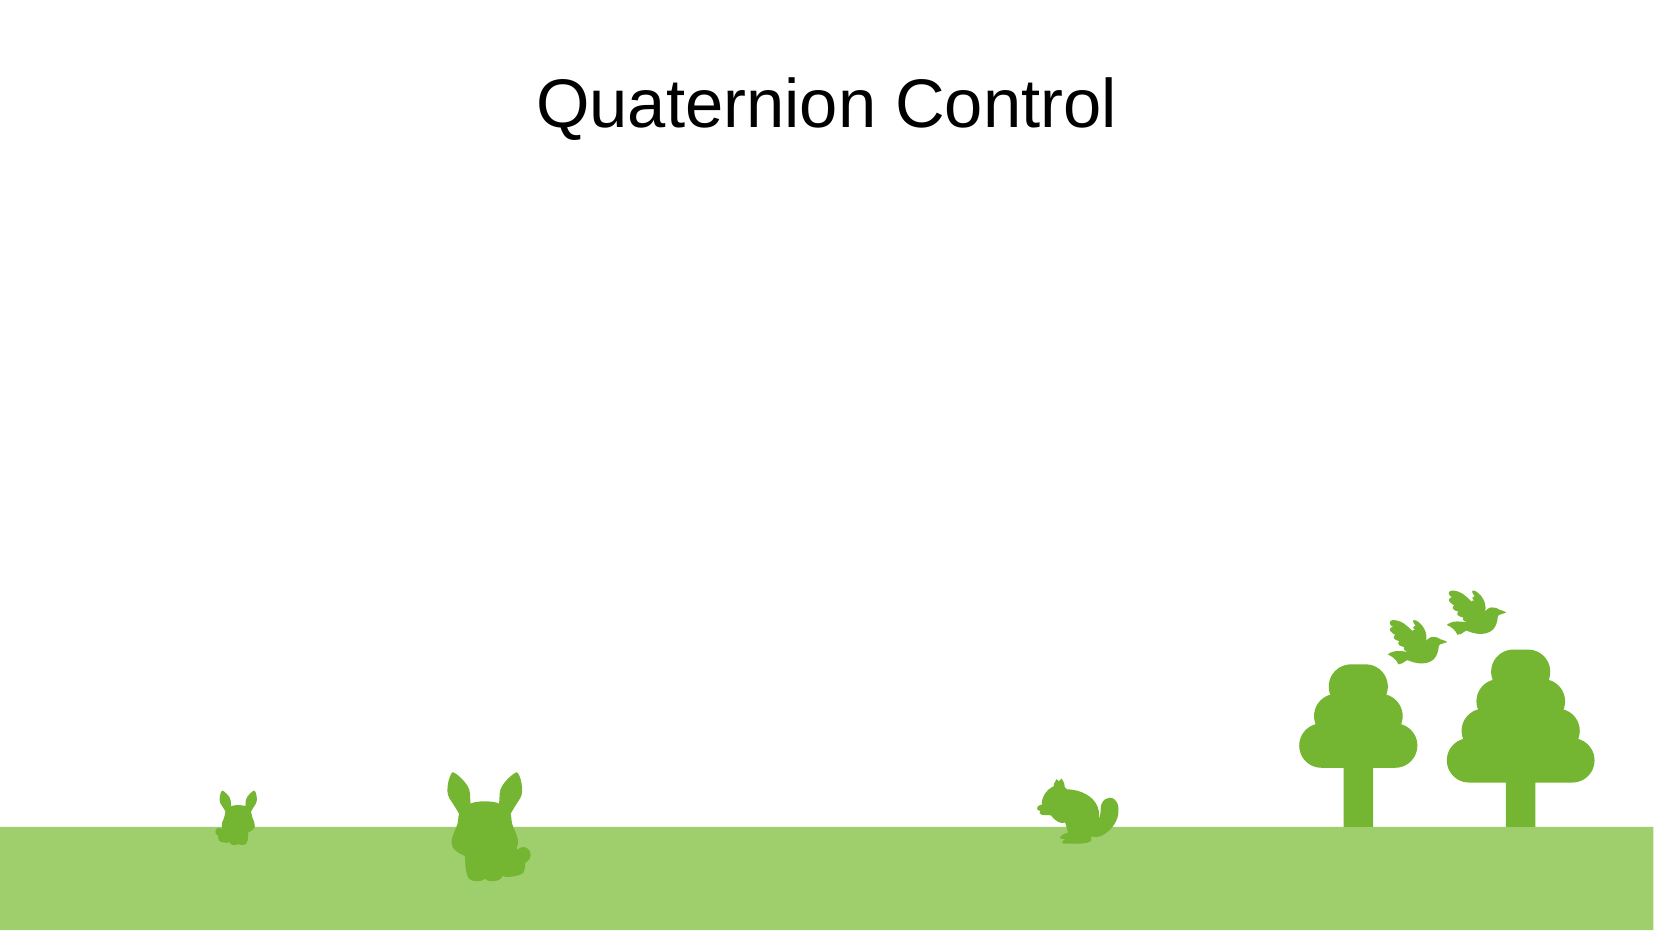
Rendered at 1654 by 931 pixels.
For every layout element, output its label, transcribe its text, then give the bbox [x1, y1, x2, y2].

title Quaternion Control [88, 29, 1565, 178]
